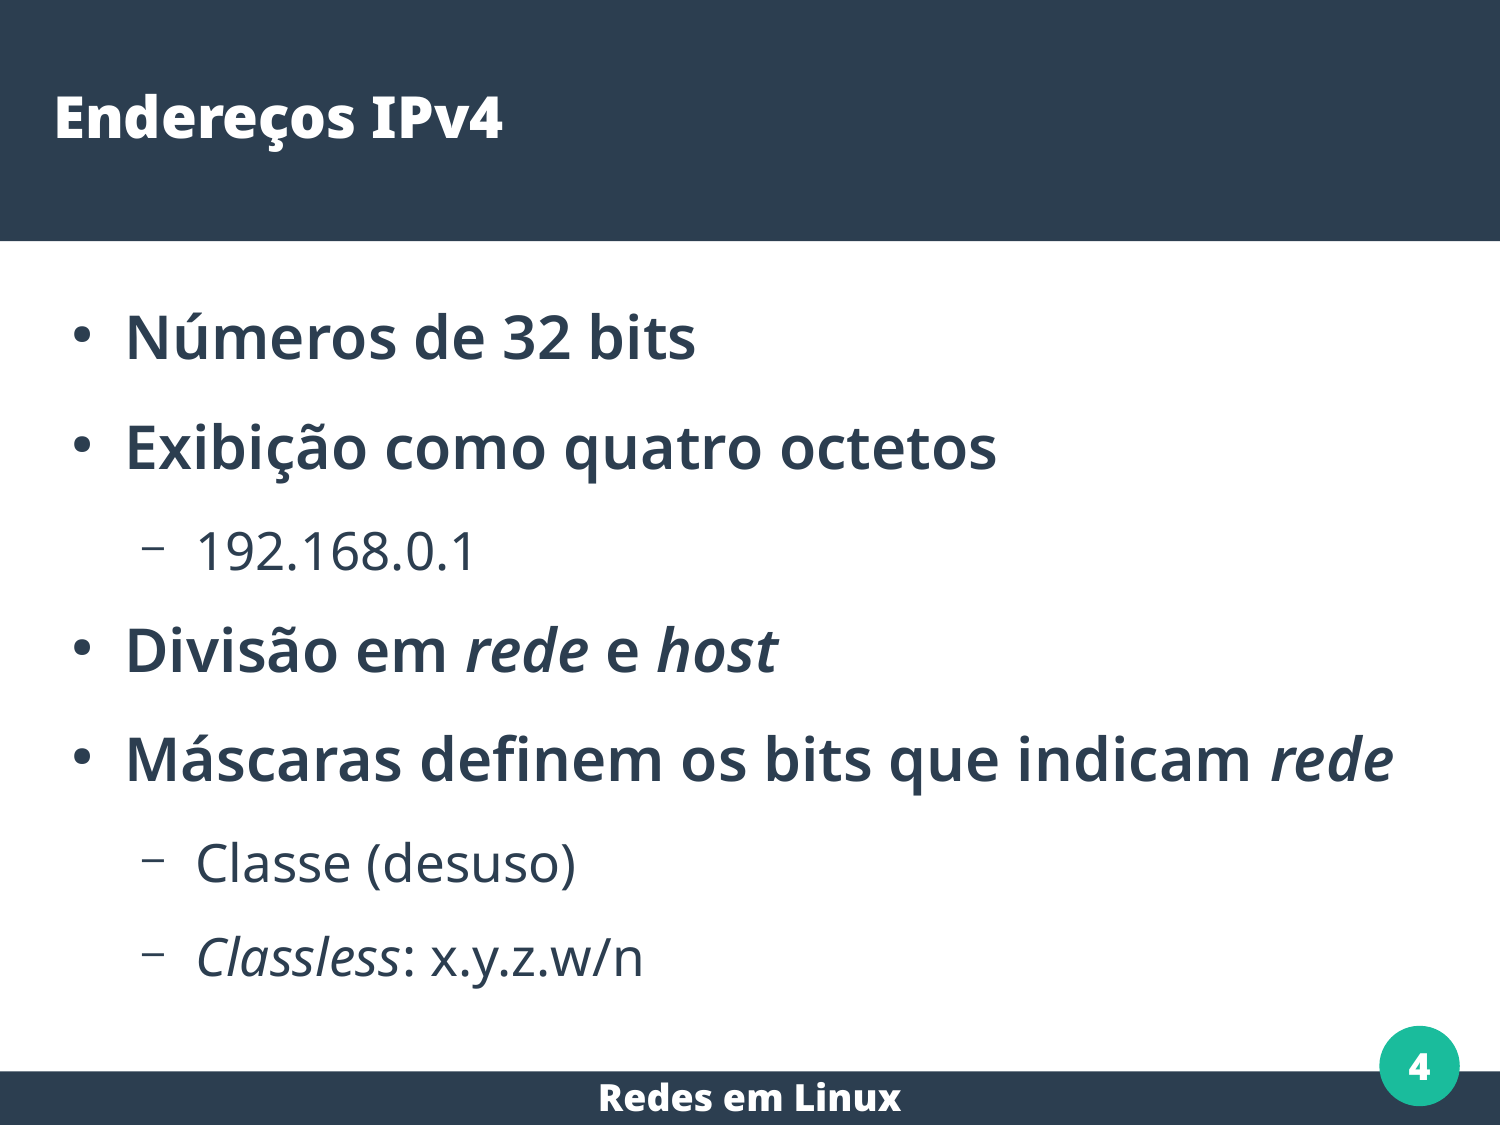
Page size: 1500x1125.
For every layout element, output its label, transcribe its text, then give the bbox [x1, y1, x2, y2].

list Números de 32 bits Exibição como quatro octetos 192.168.0.1 Divisão em rede e host Máscaras definem os bits que indicam rede Classe (desuso) Classless: x.y.z.w/n [53, 294, 1447, 1045]
title Endereços IPv4 [53, 44, 1447, 188]
